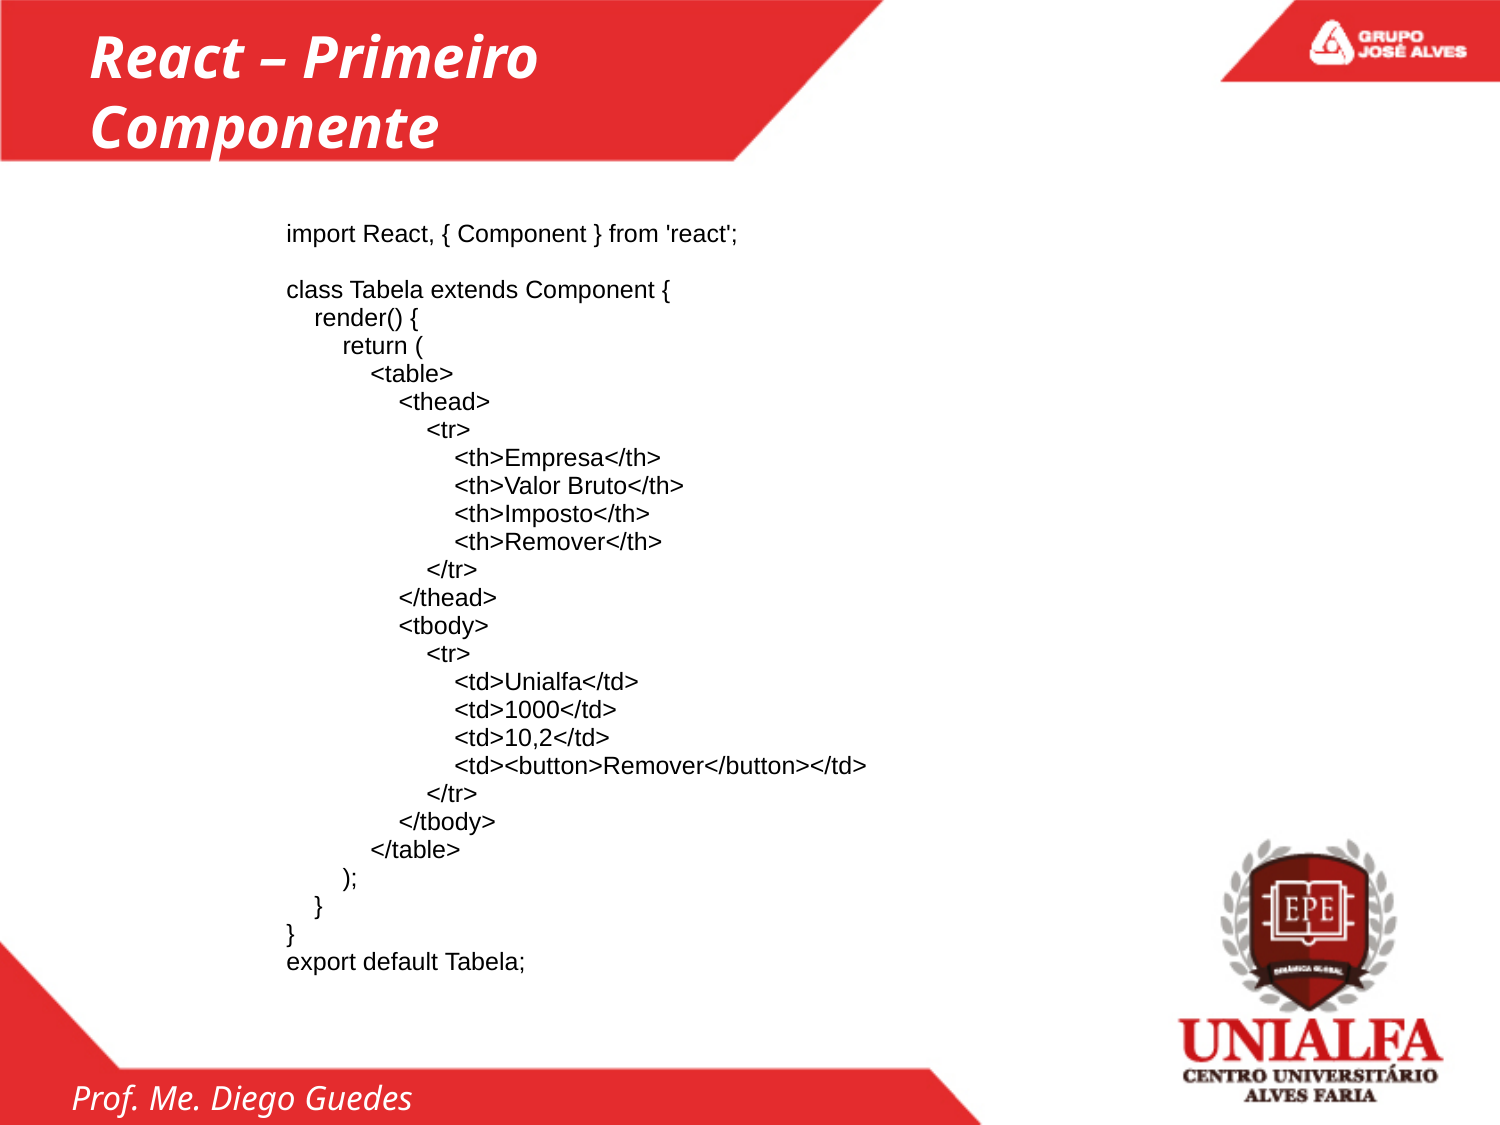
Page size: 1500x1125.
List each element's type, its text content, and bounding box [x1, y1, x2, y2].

picture [0, 0, 1500, 1125]
text_box React – Primeiro Componente [75, 12, 740, 168]
text_box import React, { Component } from 'react'; class Tabela extends Component { render() { return ( <table> <thead> <tr> <th>Empresa</th> <th>Valor Bruto</th> <th>Imposto</th> <th>Remover</th> </tr> </thead> <tbody> <tr> <td>Unialfa</td> <td>1000</td> <td>10,2</td> <td><button>Remover</button></td> </tr> </tbody> </table> ); } } export default Tabela; [271, 212, 1173, 1125]
text_box Prof. Me. Diego Guedes [56, 1070, 271, 1125]
